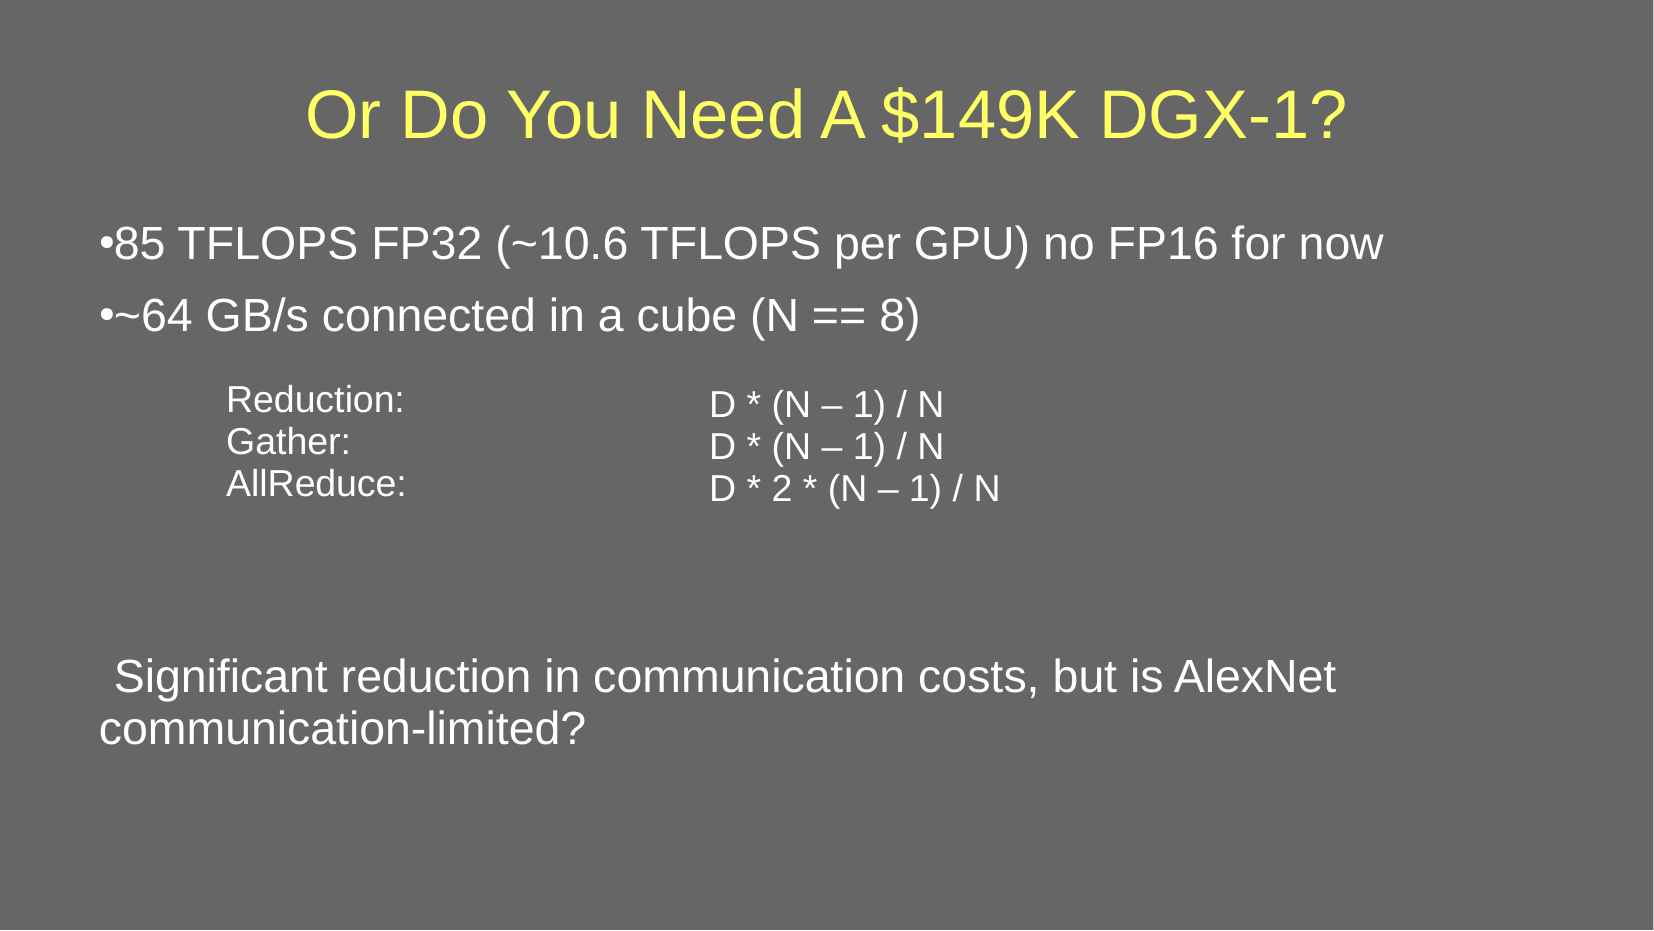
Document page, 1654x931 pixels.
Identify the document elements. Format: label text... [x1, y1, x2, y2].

text_box Reduction: Gather: AllReduce: [140, 371, 1240, 600]
text_box D * (N – 1) / N D * (N – 1) / N D * 2 * (N – 1) / N [623, 376, 1654, 605]
title Or Do You Need A $149K DGX-1? [82, 36, 1571, 193]
list 85 TFLOPS FP32 (~10.6 TFLOPS per GPU) no FP16 for now ~64 GB/s connected in a cube (N == 8) Significant reduction in communication costs, but is AlexNet communication-limited? [82, 217, 1571, 757]
